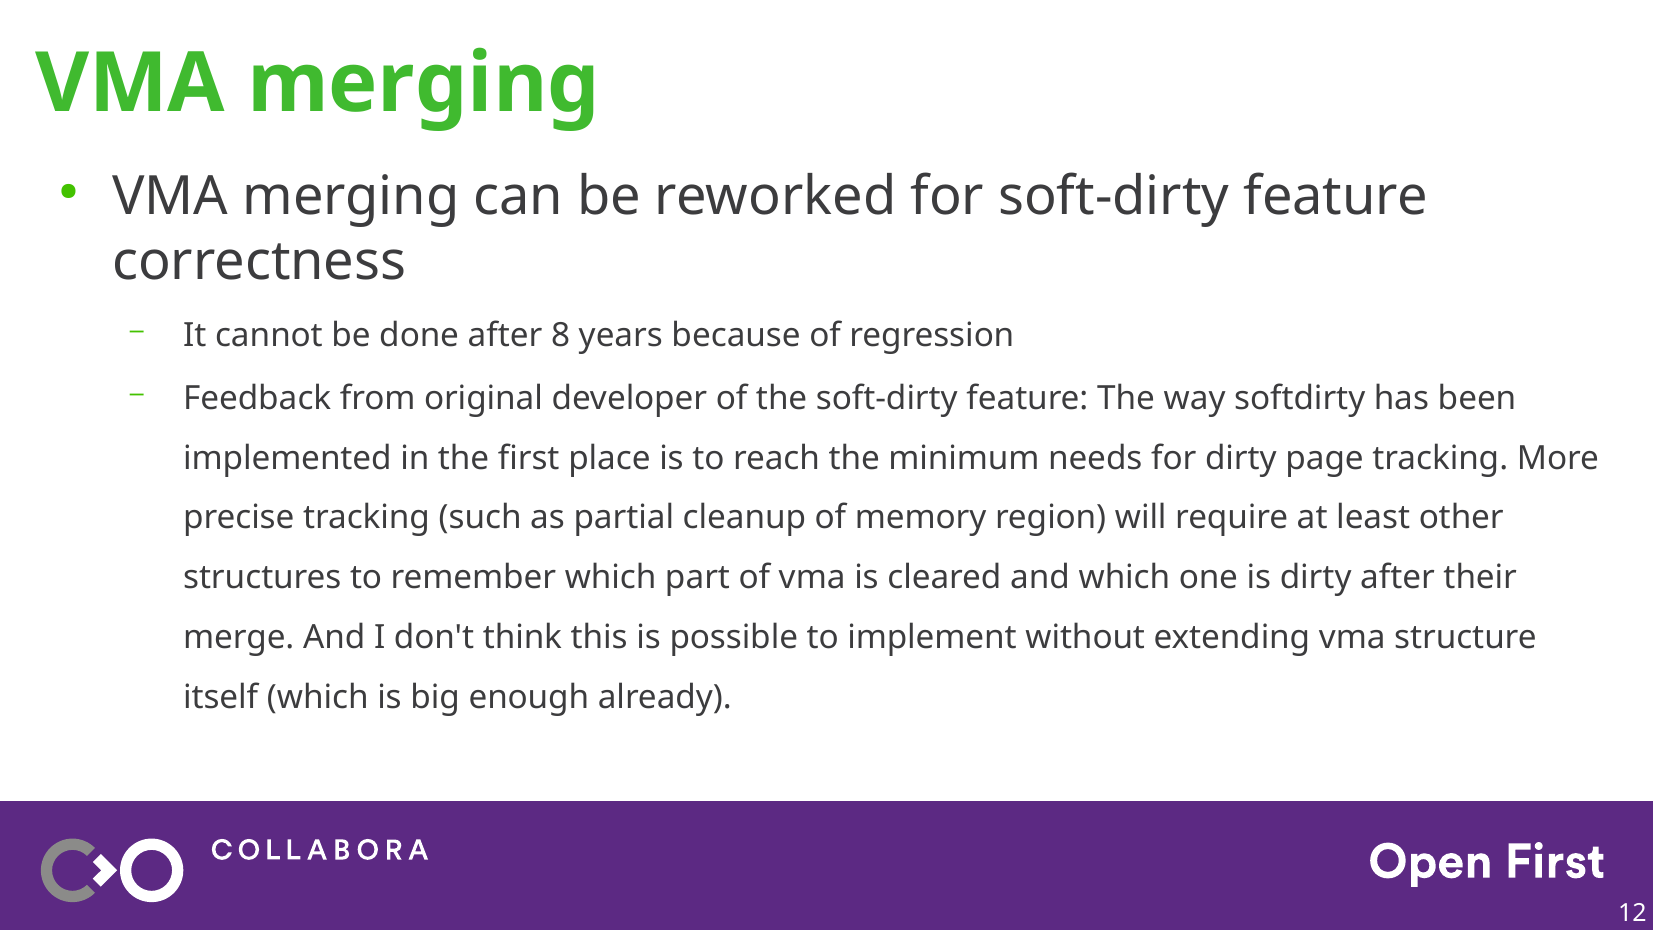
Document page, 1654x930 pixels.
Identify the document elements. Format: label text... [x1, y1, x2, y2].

list VMA merging can be reworked for soft-dirty feature correctness It cannot be done after 8 years because of regression Feedback from original developer of the soft-dirty feature: The way softdirty has been implemented in the first place is to reach the minimum needs for dirty page tracking. More precise tracking (such as partial cleanup of memory region) will require at least other structures to remember which part of vma is cleared and which one is dirty after their merge. And I don't think this is possible to implement without extending vma structure itself (which is big enough already). [41, 160, 1613, 804]
title VMA merging [35, 28, 1608, 192]
